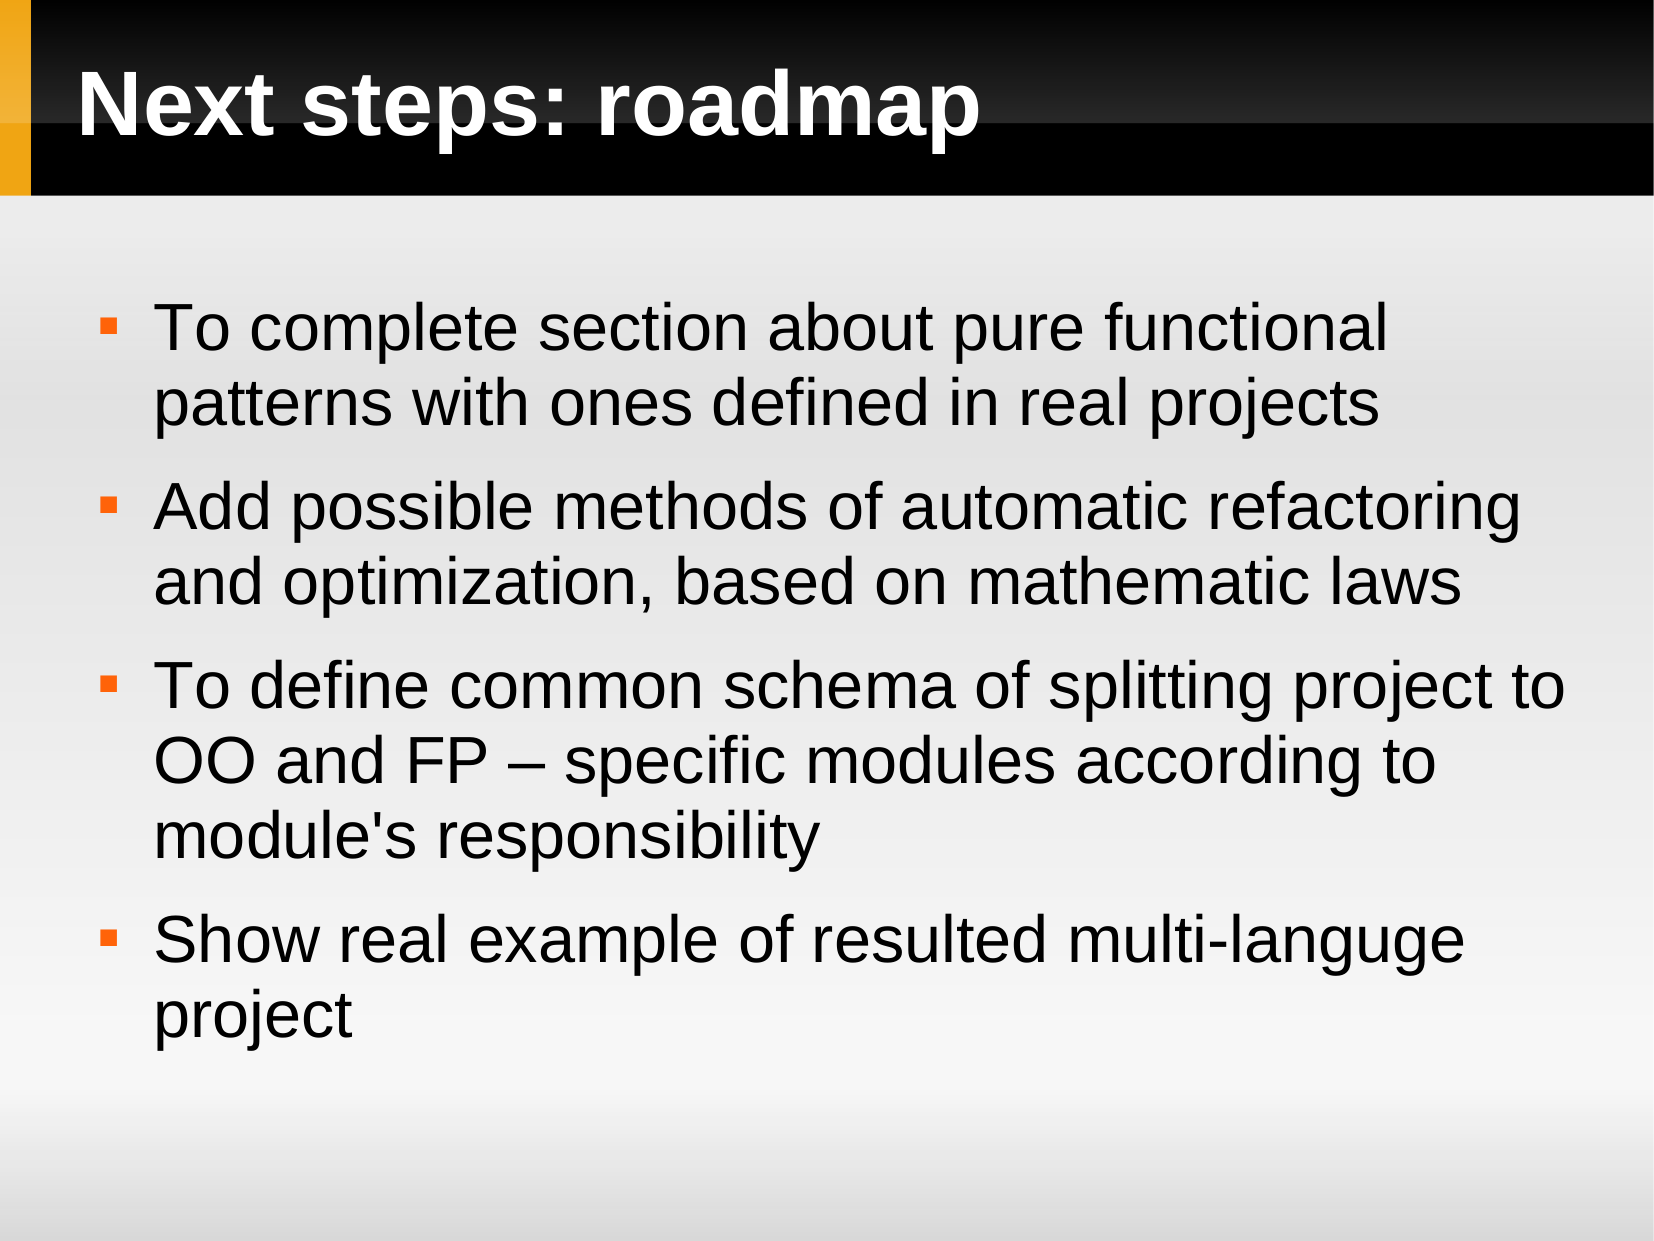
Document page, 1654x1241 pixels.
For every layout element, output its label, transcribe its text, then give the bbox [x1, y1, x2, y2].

title Next steps: roadmap [76, 0, 1565, 208]
picture [0, 0, 1654, 1241]
list To complete section about pure functional patterns with ones defined in real projects Add possible methods of automatic refactoring and optimization, based on mathematic laws To define common schema of splitting project to OO and FP – specific modules according to module's responsibility Show real example of resulted multi-languge project [82, 290, 1571, 1109]
